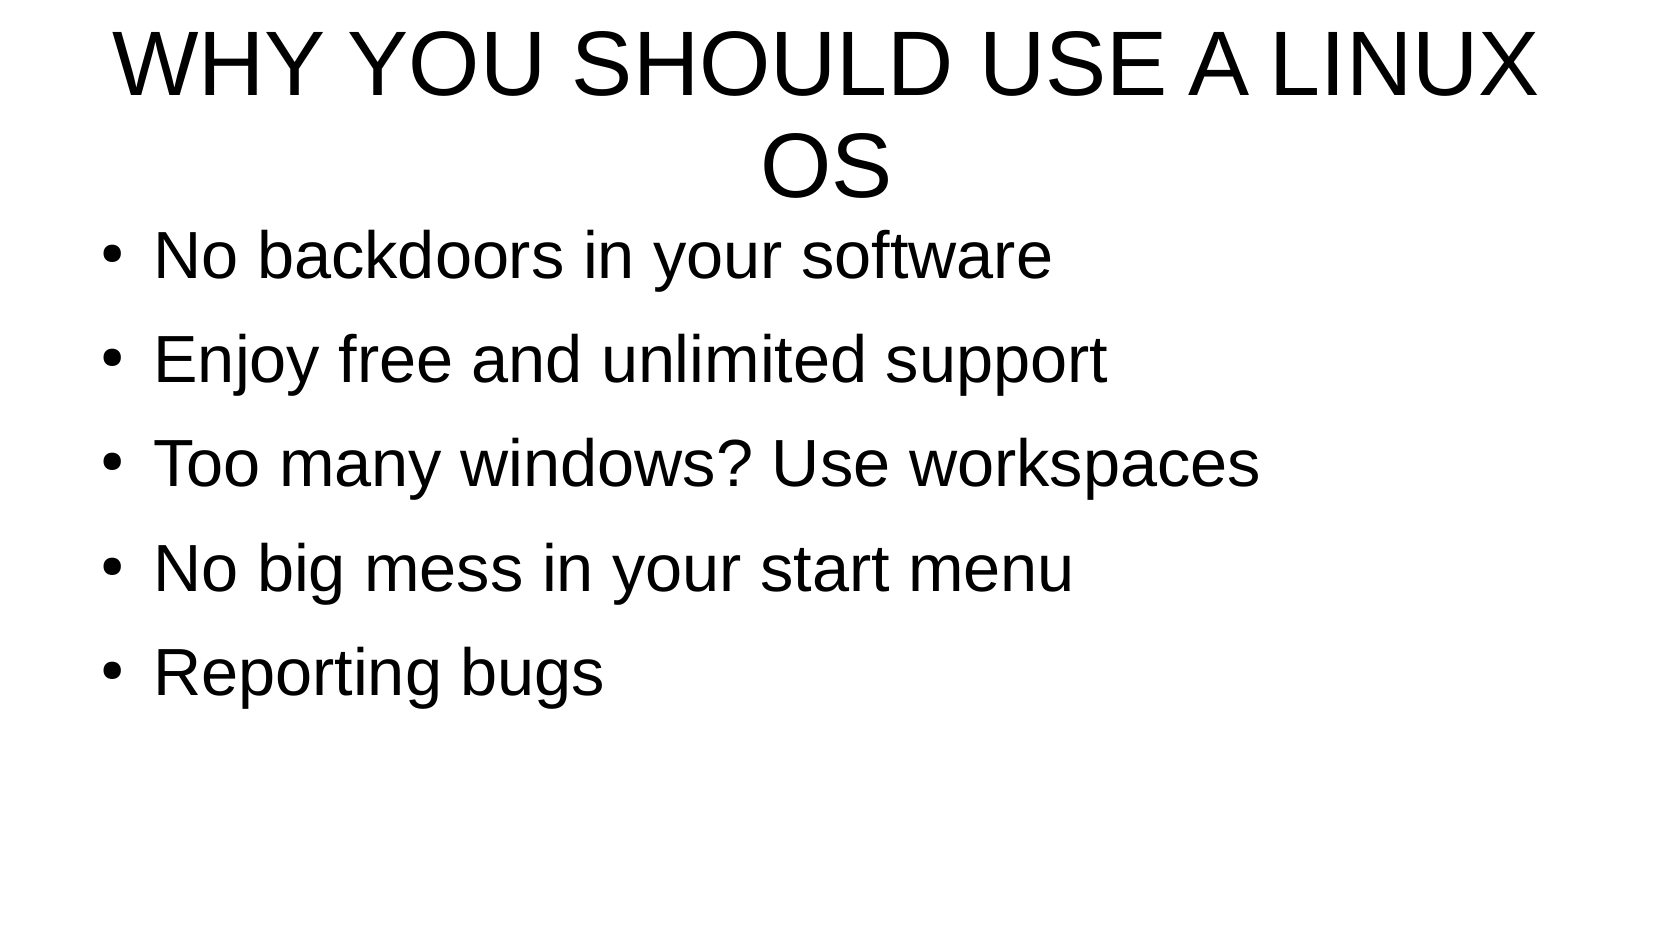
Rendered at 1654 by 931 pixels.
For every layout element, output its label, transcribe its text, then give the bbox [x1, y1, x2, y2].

list No backdoors in your software Enjoy free and unlimited support Too many windows? Use workspaces No big mess in your start menu Reporting bugs [82, 217, 1571, 758]
title WHY YOU SHOULD USE A LINUX OS [82, 12, 1571, 217]
